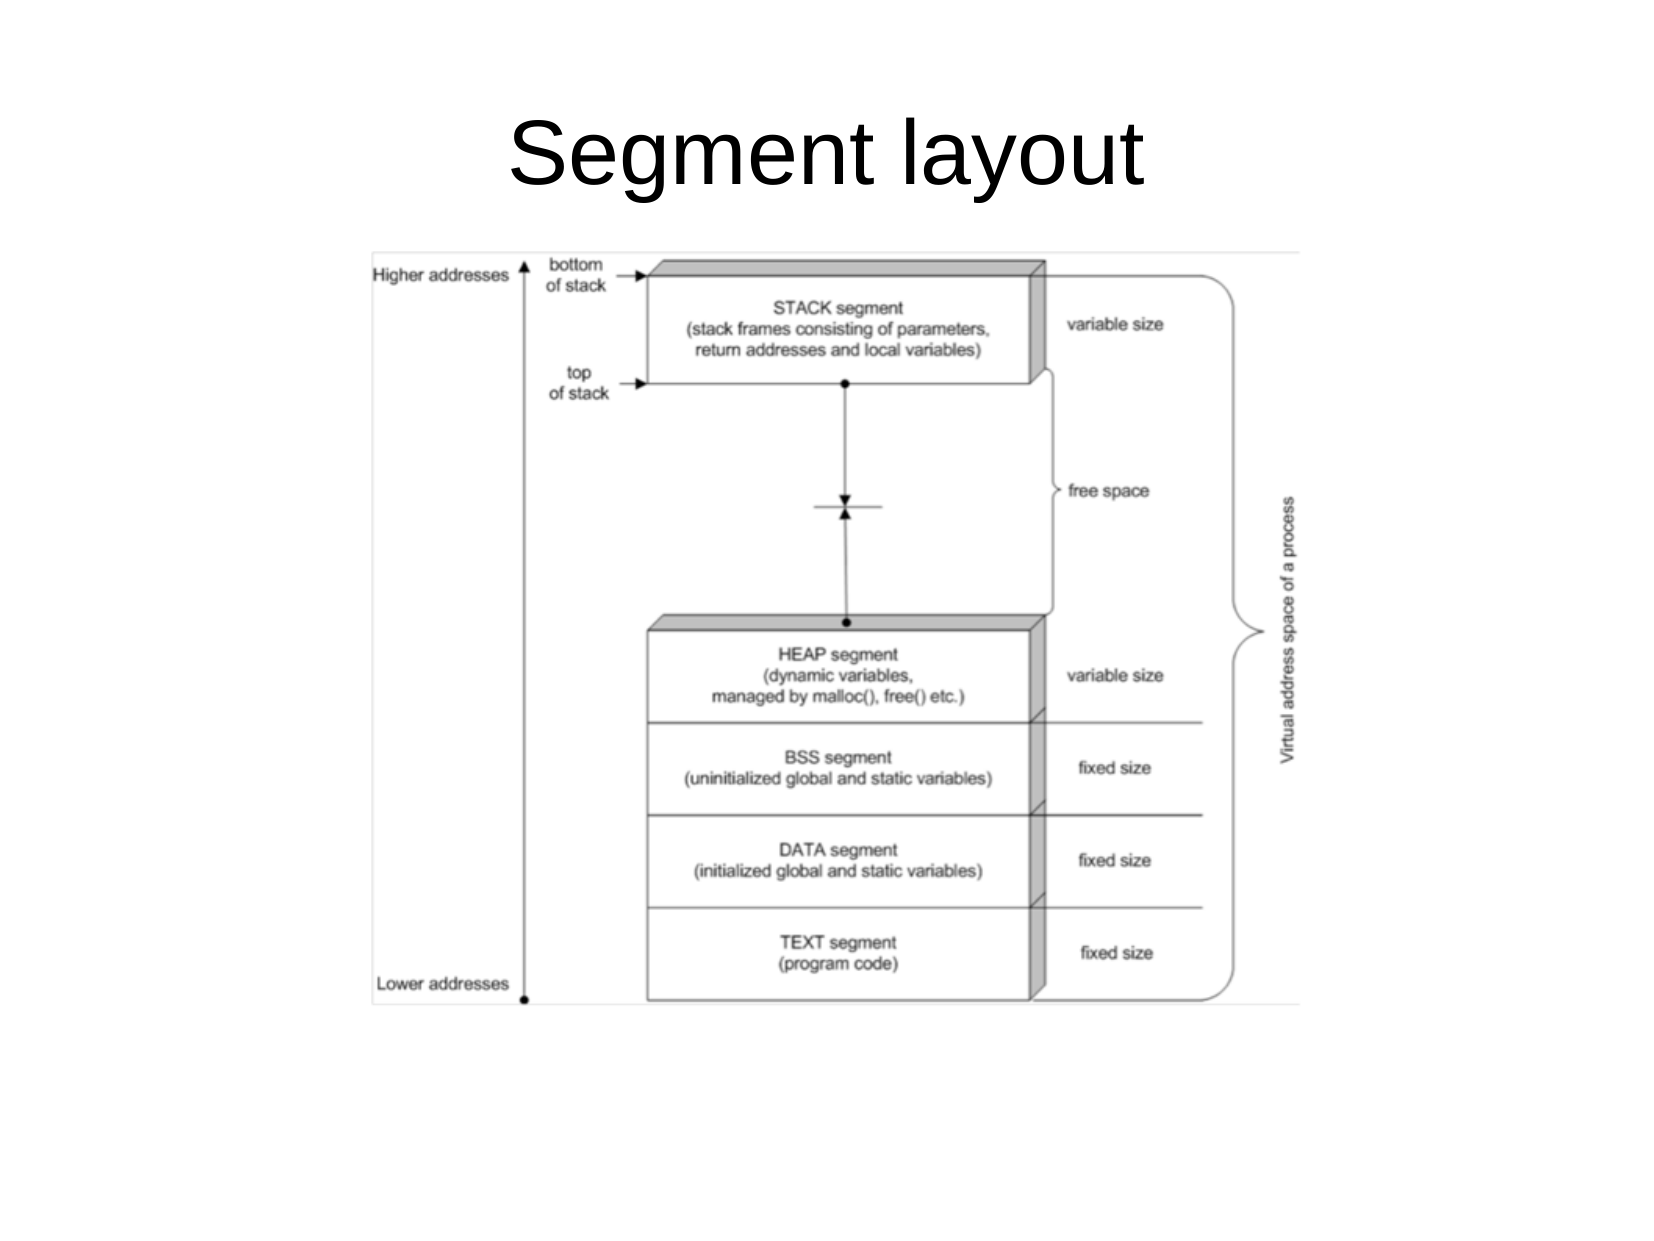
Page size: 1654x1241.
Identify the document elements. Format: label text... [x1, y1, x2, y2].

title Segment layout [82, 49, 1571, 257]
picture [370, 250, 1302, 1007]
